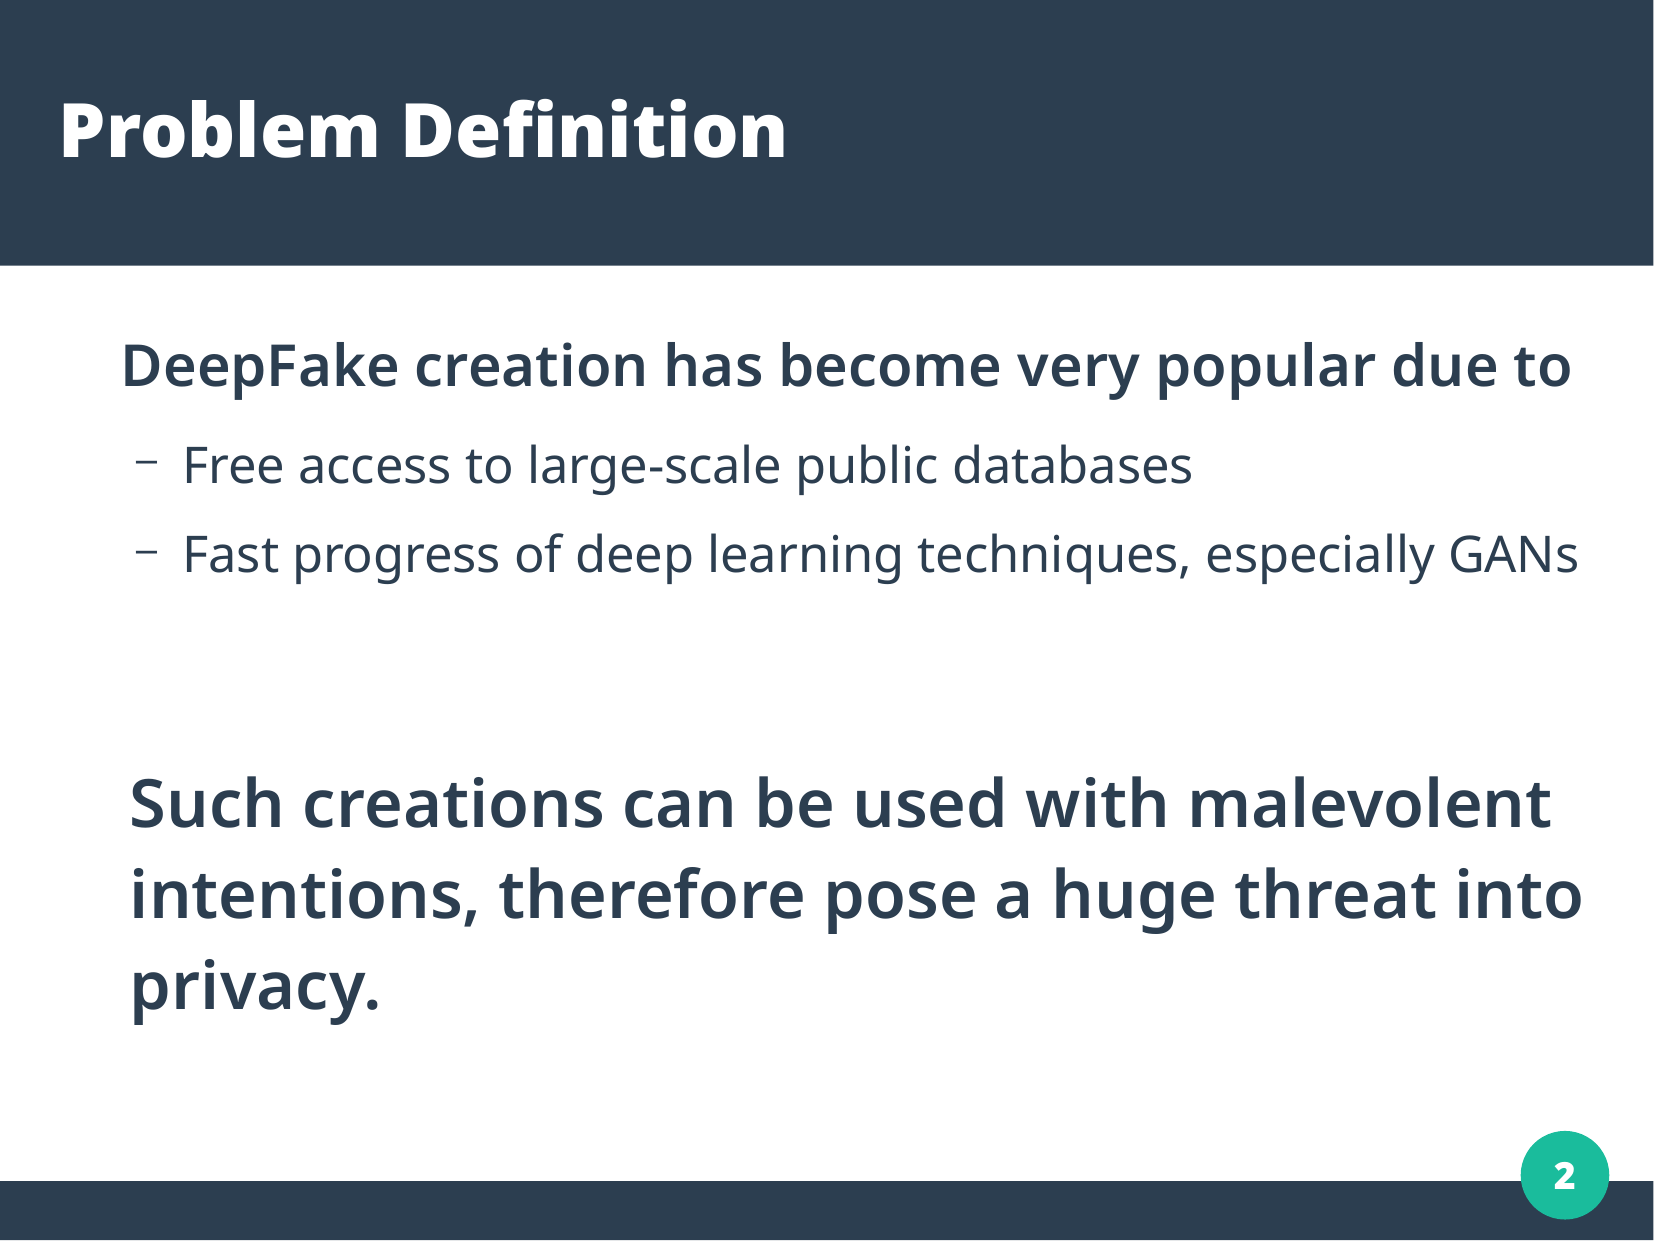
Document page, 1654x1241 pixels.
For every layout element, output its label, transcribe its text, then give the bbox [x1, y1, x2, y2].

list Such creations can be used with malevolent intentions, therefore pose a huge threat into privacy. [59, 756, 1595, 1151]
title Problem Definition [59, 49, 1595, 207]
list DeepFake creation has become very popular due to Free access to large-scale public databases Fast progress of deep learning techniques, especially GANs [59, 324, 1595, 720]
